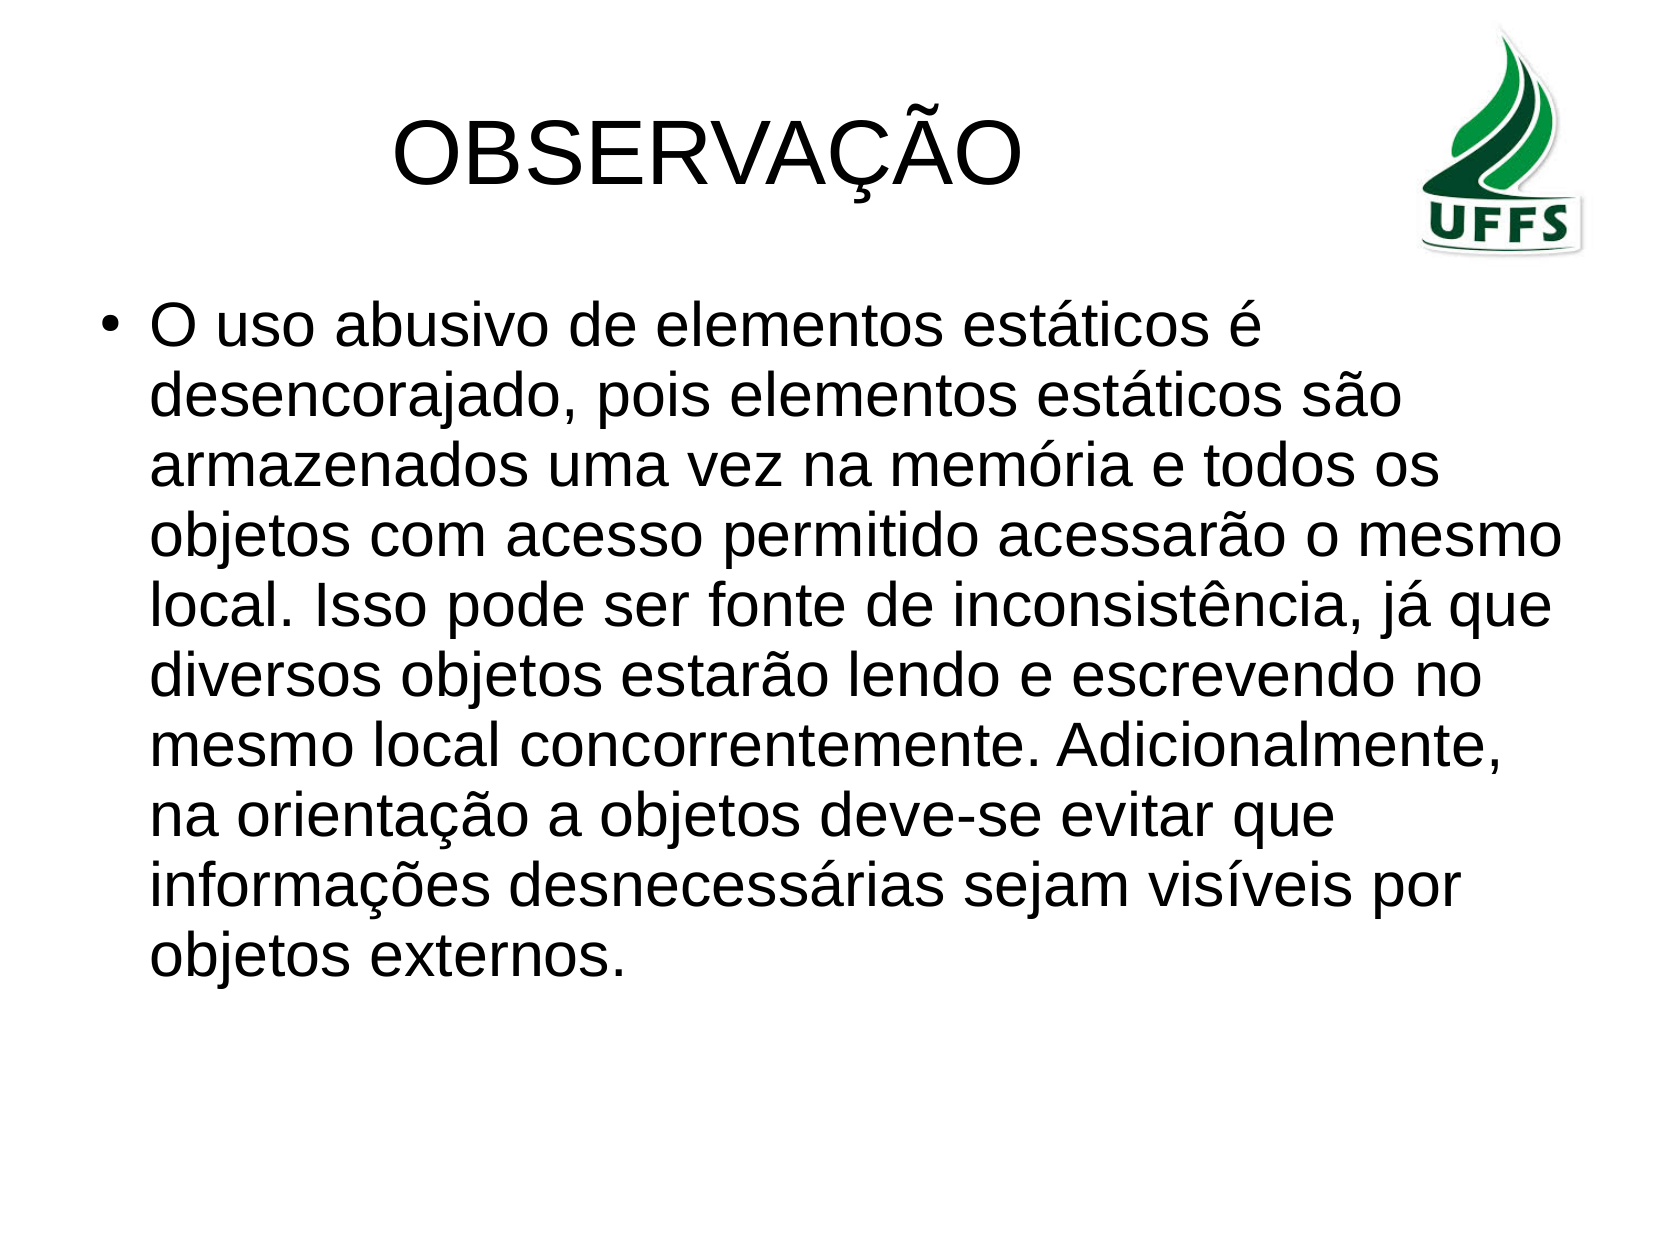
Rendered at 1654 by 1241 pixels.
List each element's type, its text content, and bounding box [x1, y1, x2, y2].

list O uso abusivo de elementos estáticos é desencorajado, pois elementos estáticos são armazenados uma vez na memória e todos os objetos com acesso permitido acessarão o mesmo local. Isso pode ser fonte de inconsistência, já que diversos objetos estarão lendo e escrevendo no mesmo local concorrentemente. Adicionalmente, na orientação a objetos deve-se evitar que informações desnecessárias sejam visíveis por objetos externos. [82, 290, 1571, 1010]
picture [1381, 20, 1624, 272]
title OBSERVAÇÃO [82, 49, 1335, 257]
